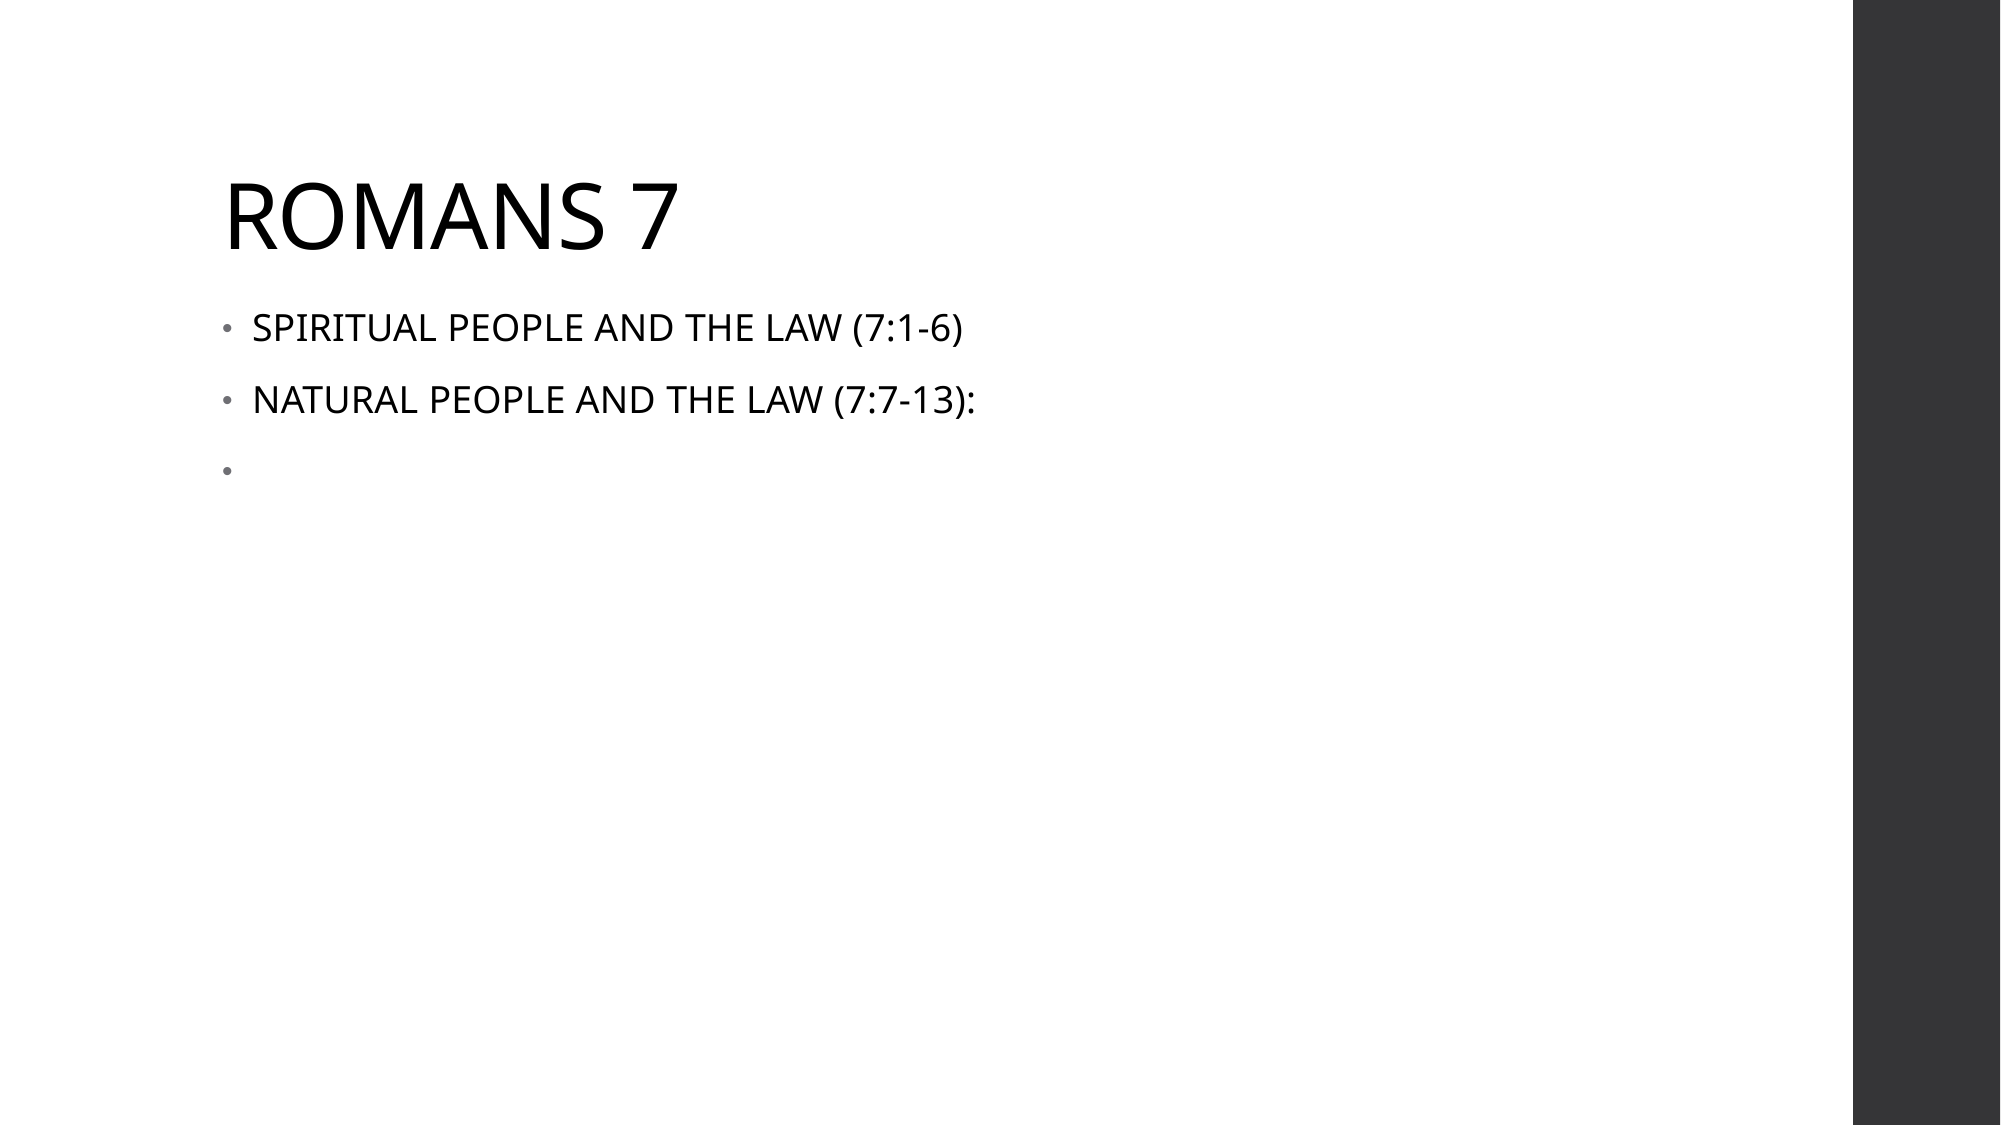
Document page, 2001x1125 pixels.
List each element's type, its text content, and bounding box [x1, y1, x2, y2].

title ROMANS 7 [206, 60, 1797, 278]
list SPIRITUAL PEOPLE AND THE LAW (7:1-6) NATURAL PEOPLE AND THE LAW (7:7-13): [206, 299, 1617, 1014]
